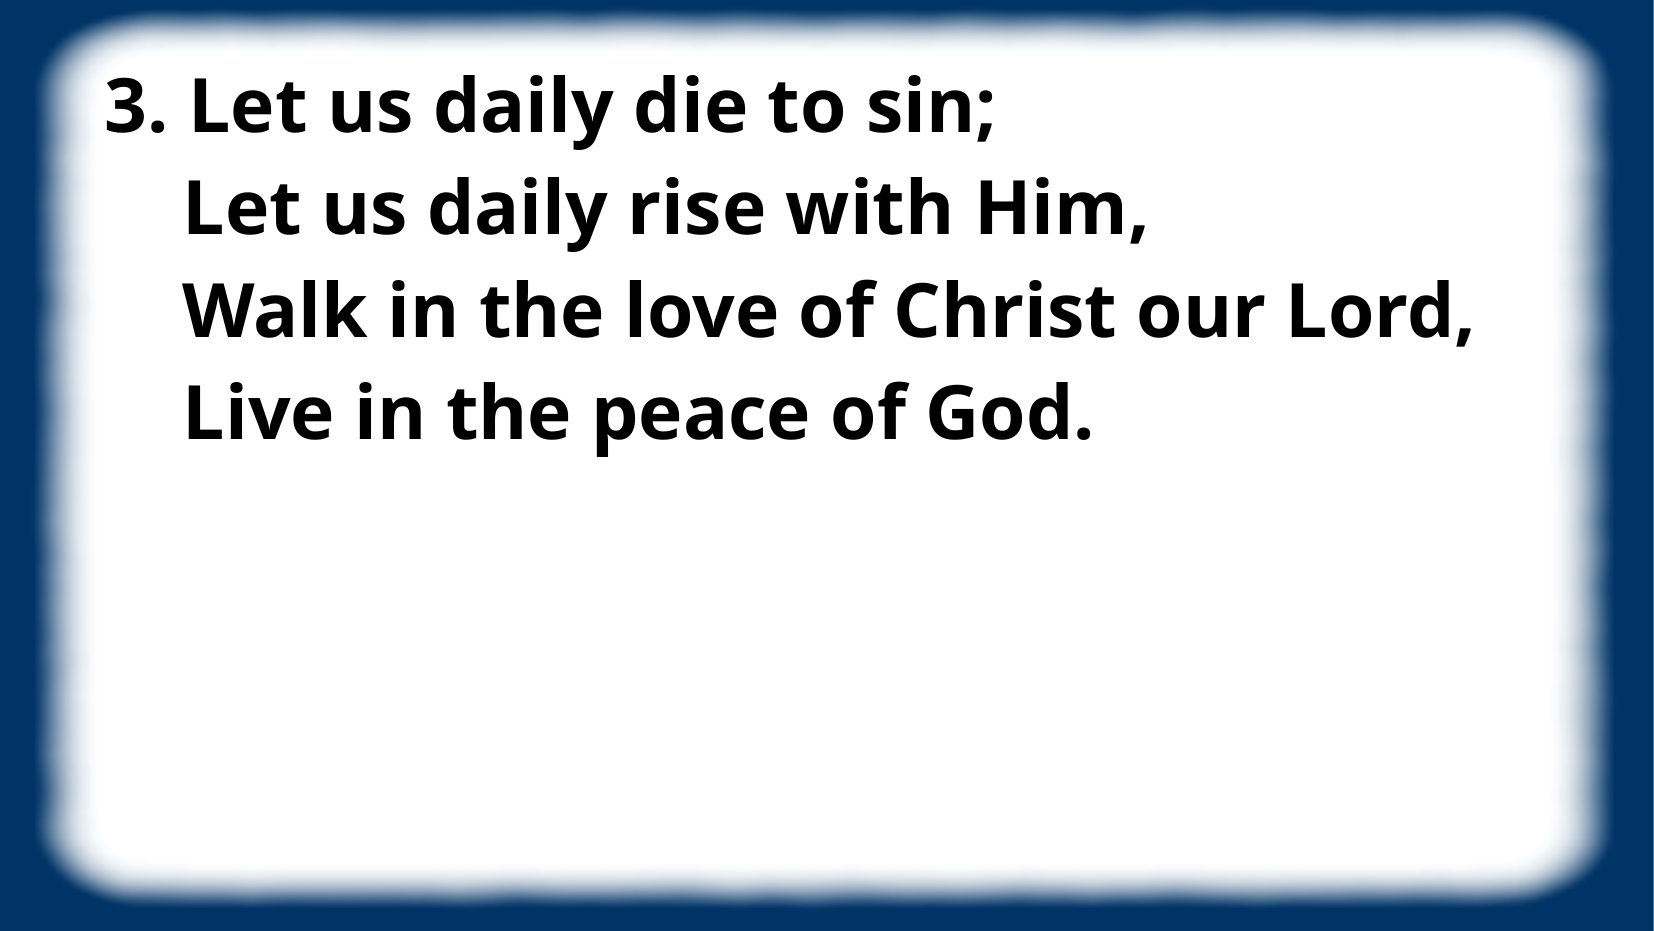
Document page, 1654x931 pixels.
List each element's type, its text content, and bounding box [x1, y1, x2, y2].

text_box 3. Let us daily die to sin; Let us daily rise with Him, Walk in the love of Christ our Lord, Live in the peace of God. [90, 45, 1561, 571]
picture [0, 0, 1654, 931]
